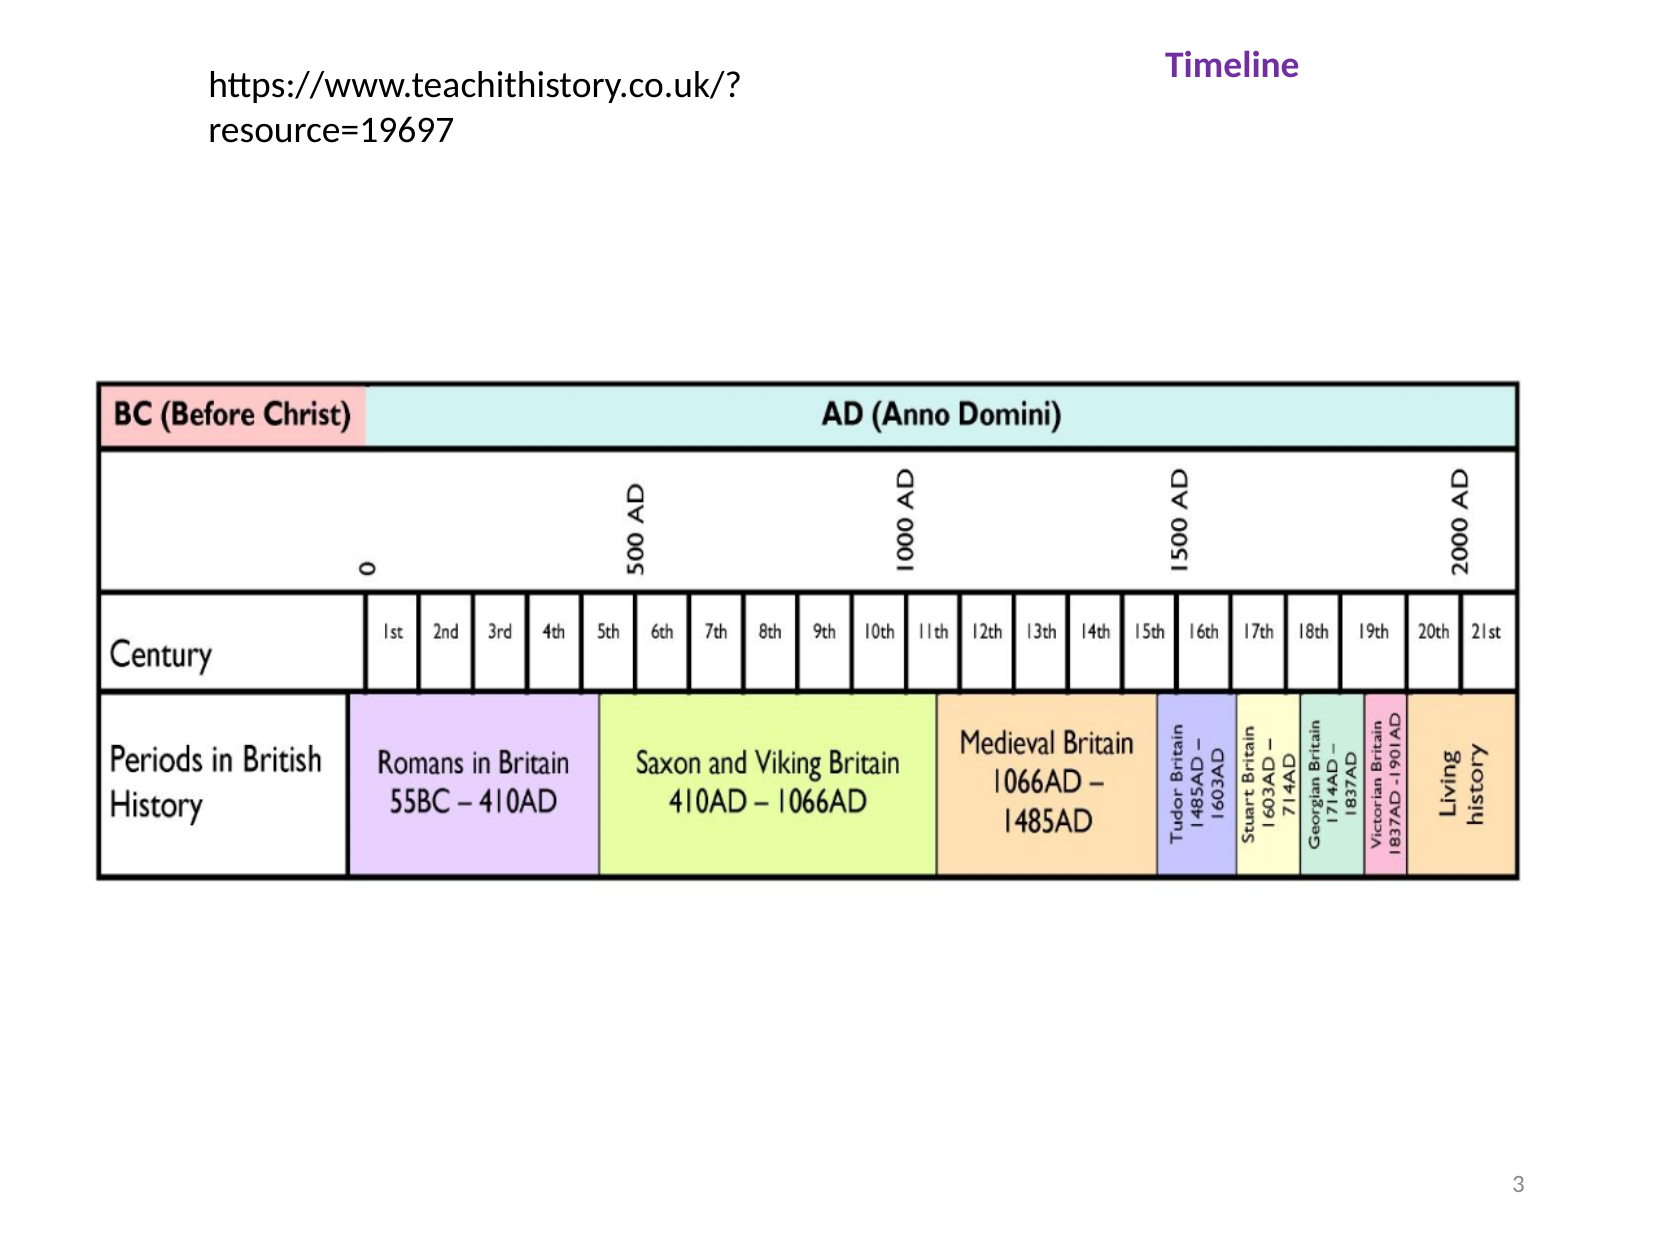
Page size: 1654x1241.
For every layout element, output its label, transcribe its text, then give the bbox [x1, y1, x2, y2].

slide_number <number> [1167, 1149, 1540, 1216]
picture [0, 258, 1615, 1034]
text_box https://www.teachithistory.co.uk/?resource=19697 [193, 52, 871, 158]
text_box Timeline [1150, 32, 1560, 93]
